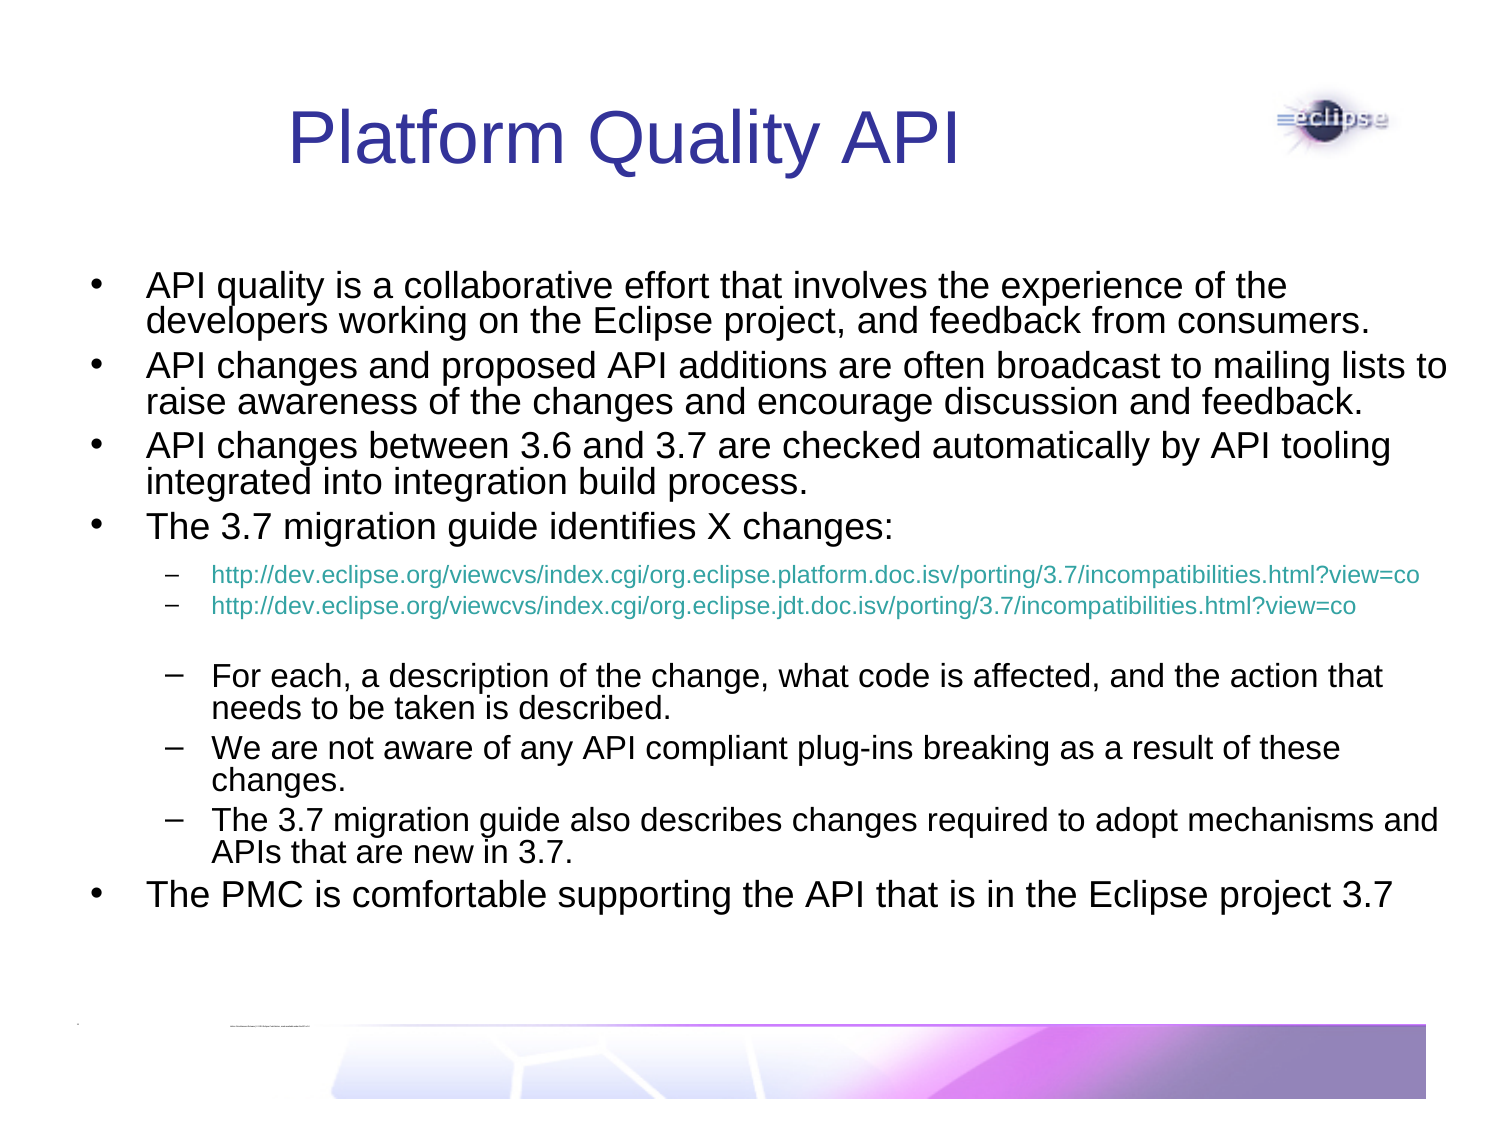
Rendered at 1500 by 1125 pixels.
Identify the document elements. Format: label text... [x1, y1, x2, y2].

picture [1257, 42, 1408, 193]
title Platform Quality API [74, 45, 1176, 233]
list API quality is a collaborative effort that involves the experience of the developers working on the Eclipse project, and feedback from consumers. API changes and proposed API additions are often broadcast to mailing lists to raise awareness of the changes and encourage discussion and feedback. API changes between 3.6 and 3.7 are checked automatically by API tooling integrated into integration build process. The 3.7 migration guide identifies X changes: http://dev.eclipse.org/viewcvs/index.cgi/org.eclipse.platform.doc.isv/porting/3.7/incompatibilities.html?view=co http://dev.eclipse.org/viewcvs/index.cgi/org.eclipse.jdt.doc.isv/porting/3.7/incompatibilities.html?view=co For each, a description of the change, what code is affected, and the action that needs to be taken is described. We are not aware of any API compliant plug-ins breaking as a result of these changes. The 3.7 migration guide also describes changes required to adopt mechanisms and APIs that are new in 3.7. The PMC is comfortable supporting the API that is in the Eclipse project 3.7 [74, 262, 1475, 1006]
picture [225, 1024, 1426, 1099]
